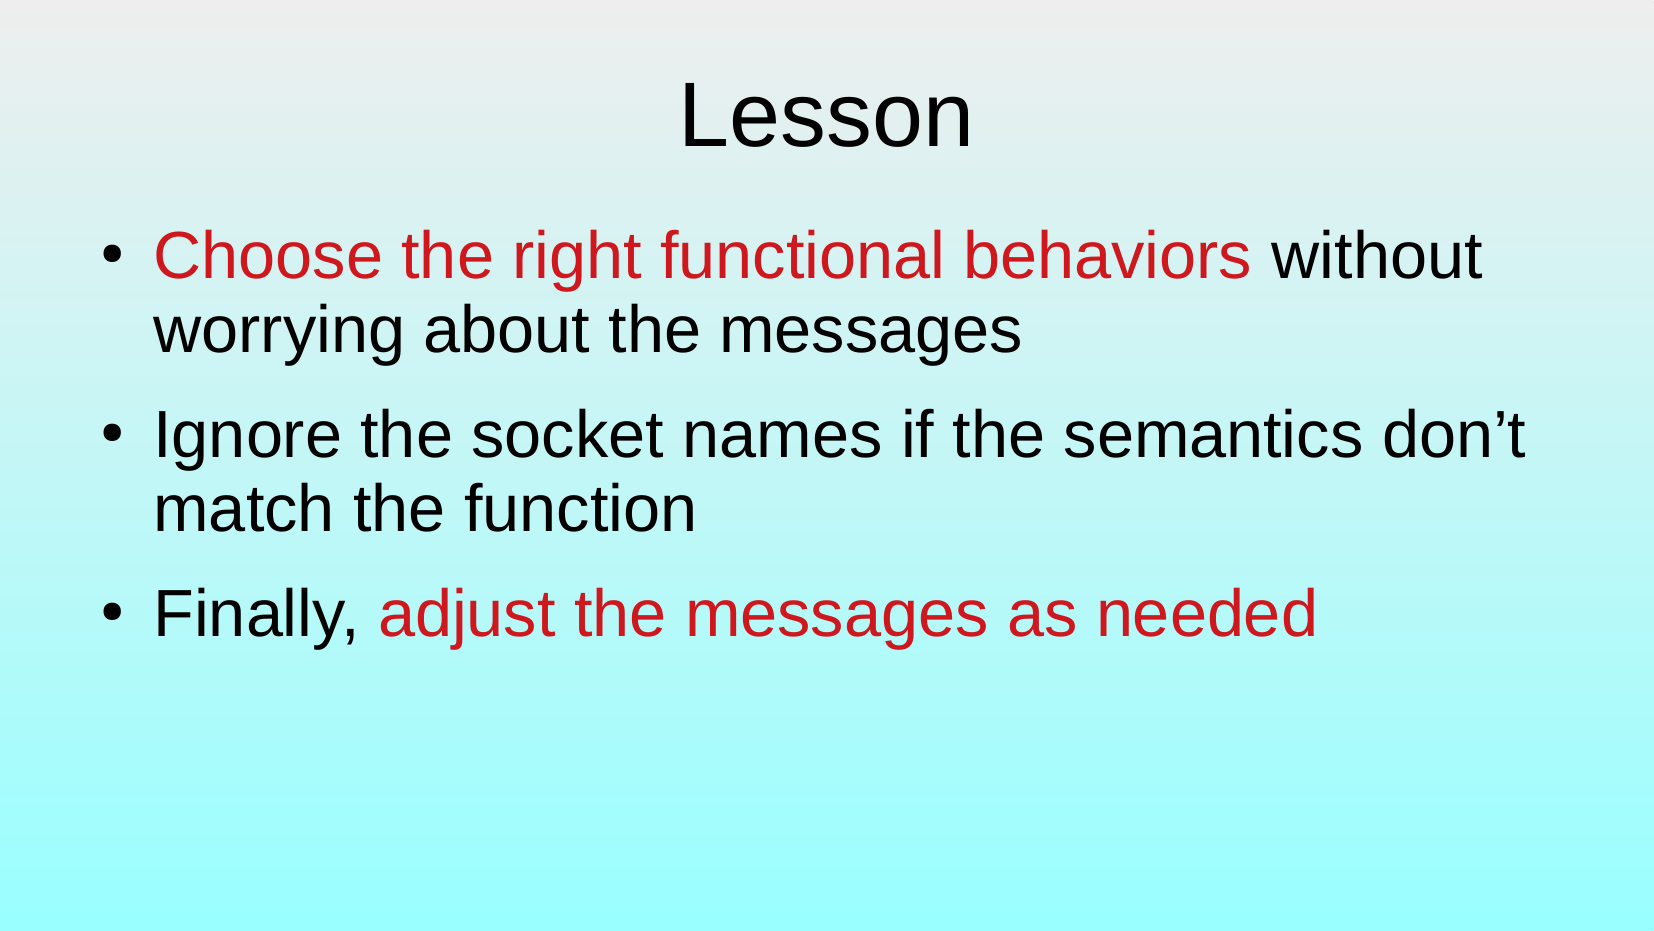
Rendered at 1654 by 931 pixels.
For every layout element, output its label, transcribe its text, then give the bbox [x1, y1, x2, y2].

list Choose the right functional behaviors without worrying about the messages Ignore the socket names if the semantics don’t match the function Finally, adjust the messages as needed [82, 217, 1571, 758]
title Lesson [82, 37, 1571, 193]
